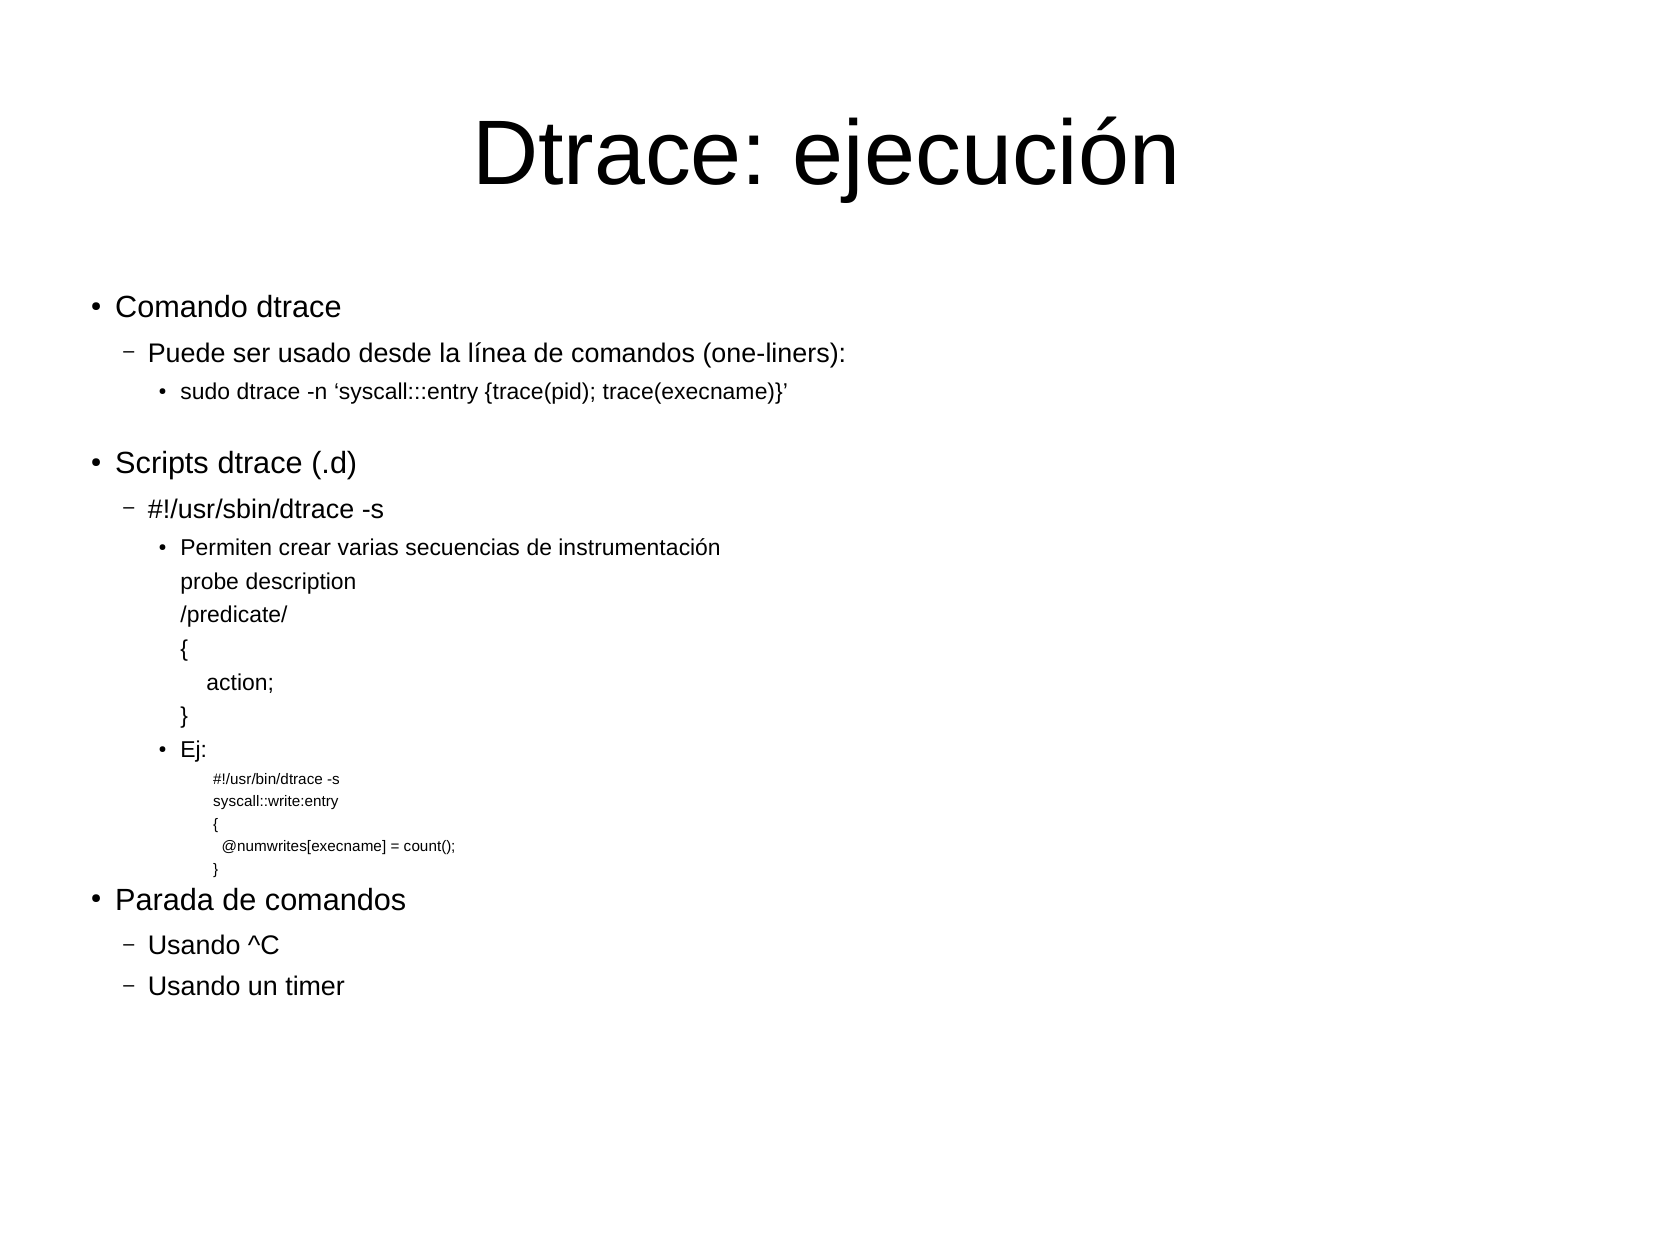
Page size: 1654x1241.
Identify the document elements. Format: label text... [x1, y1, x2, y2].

title Dtrace: ejecución [82, 49, 1571, 257]
list Comando dtrace Puede ser usado desde la línea de comandos (one-liners): sudo dtrace -n ‘syscall:::entry {trace(pid); trace(execname)}’ Scripts dtrace (.d) #!/usr/sbin/dtrace -s Permiten crear varias secuencias de instrumentación probe description /predicate/ { action; } Ej: #!/usr/bin/dtrace -s syscall::write:entry { @numwrites[execname] = count(); } Parada de comandos Usando ^C Usando un timer [82, 290, 1571, 1010]
